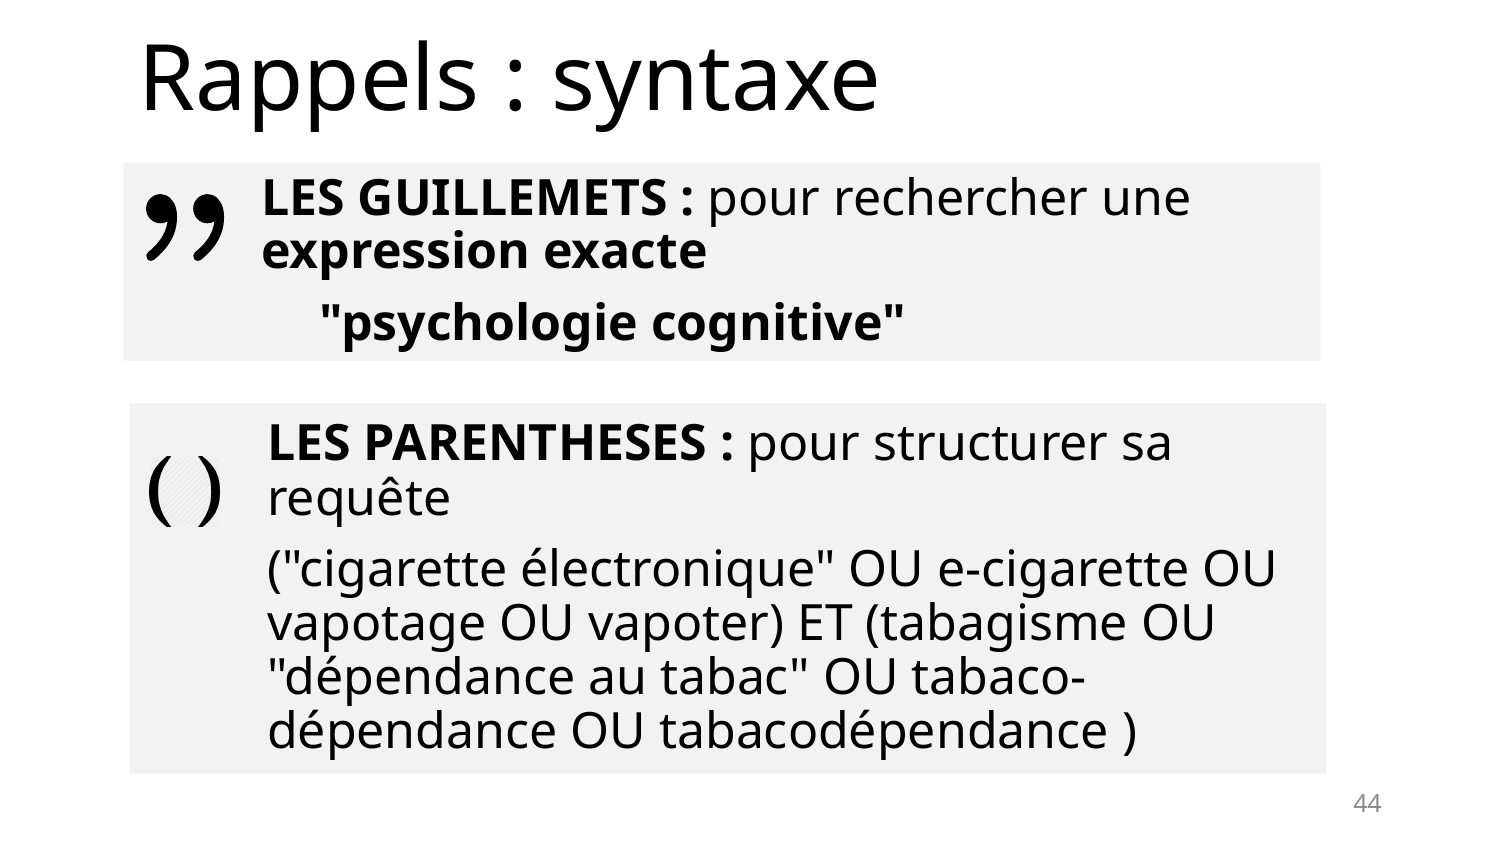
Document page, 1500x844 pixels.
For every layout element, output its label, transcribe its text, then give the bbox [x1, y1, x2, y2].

text_box LES PARENTHESES : pour structurer sa requête ("cigarette électronique" OU e-cigarette OU vapotage OU vapoter) ET (tabagisme OU "dépendance au tabac" OU tabaco-dépendance OU tabacodépendance ) [129, 403, 1327, 774]
picture [149, 456, 220, 527]
text_box [193, 194, 225, 261]
text_box [146, 194, 178, 261]
text_box LES GUILLEMETS : pour rechercher une expression exacte "psychologie cognitive" [123, 162, 1321, 361]
text_box Rappels : syntaxe [124, 11, 1250, 137]
